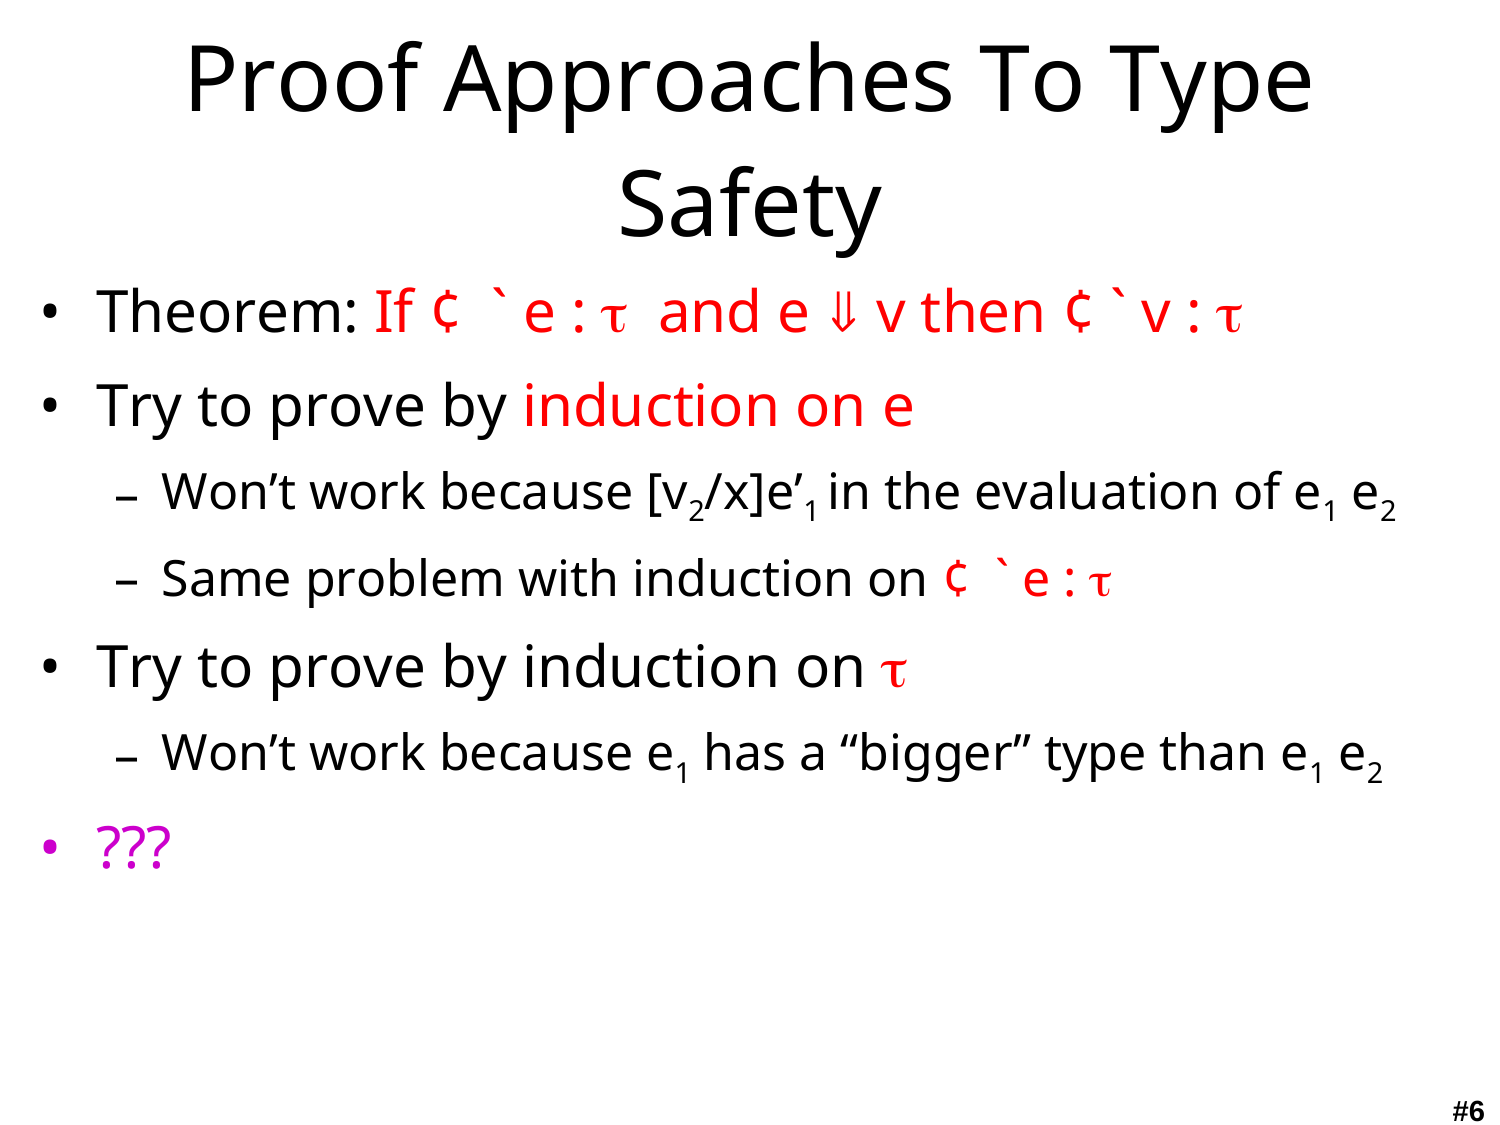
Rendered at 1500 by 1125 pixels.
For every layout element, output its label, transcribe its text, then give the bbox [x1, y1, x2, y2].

list Theorem: If ¢` e :  and e  v then ¢ ` v :  Try to prove by induction on e Won’t work because [v2/x]e’1 in the evaluation of e1 e2 Same problem with induction on ¢` e :  Try to prove by induction on  Won’t work because e1 has a “bigger” type than e1 e2 ??? [24, 262, 1476, 1101]
title Proof Approaches To Type Safety [24, 45, 1476, 233]
